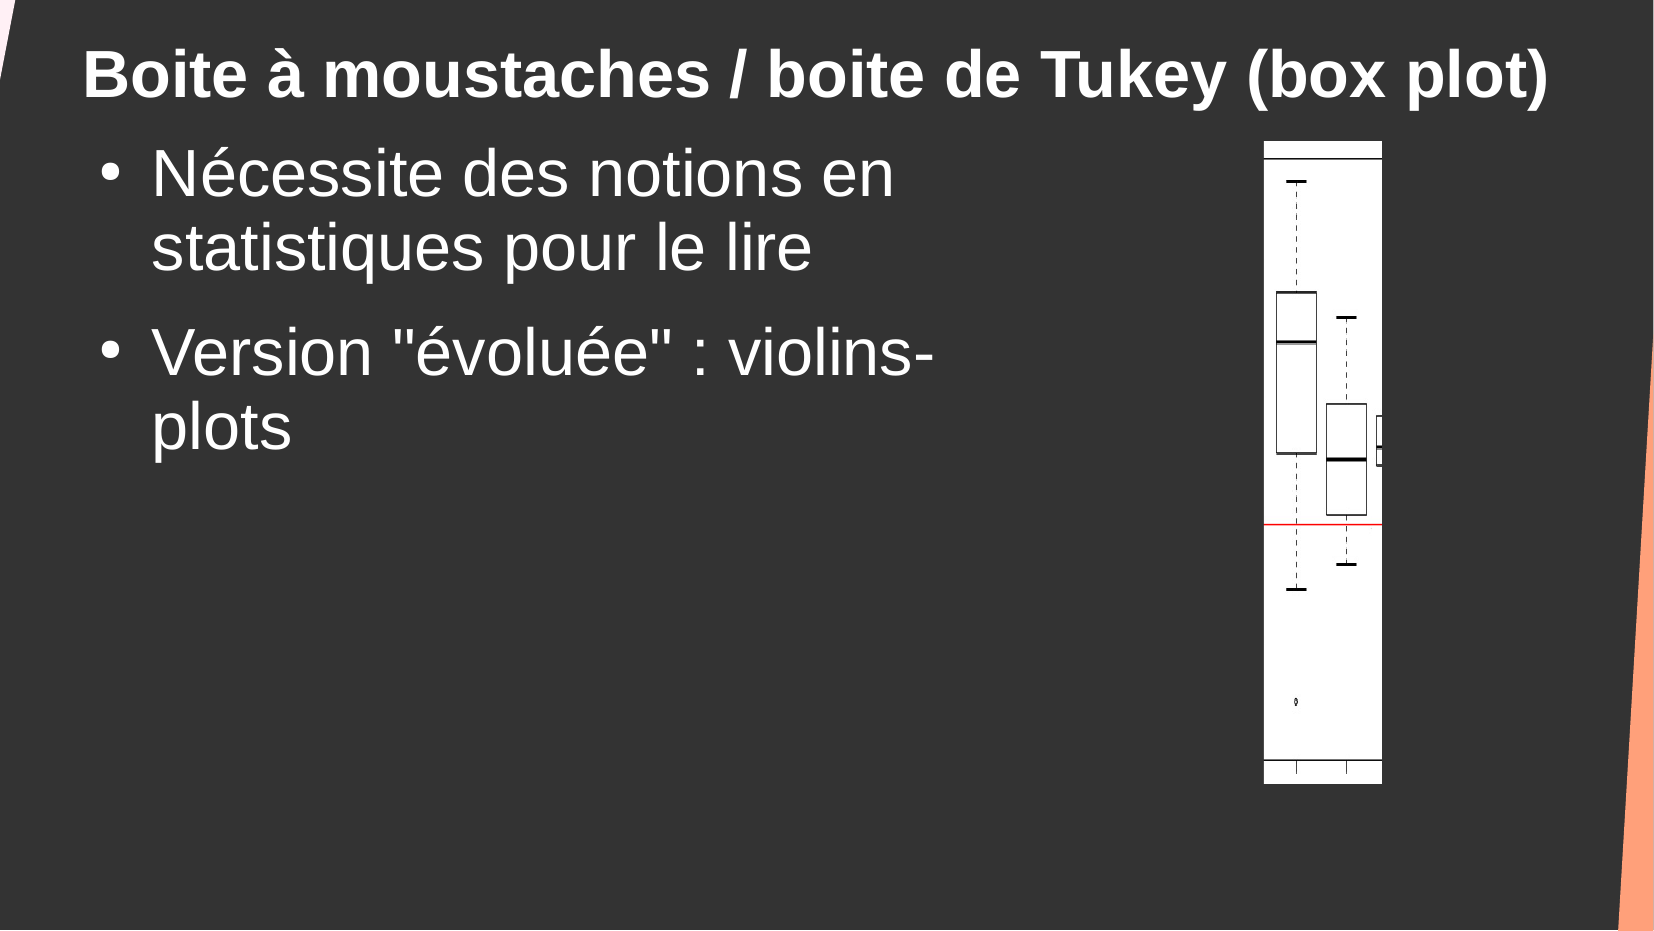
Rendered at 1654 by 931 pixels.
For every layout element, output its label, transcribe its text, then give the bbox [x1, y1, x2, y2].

text_box [0, 0, 16, 80]
title Boite à moustaches / boite de Tukey (box plot) [82, 37, 1571, 115]
text_box [1618, 321, 1654, 931]
list Nécessite des notions en statistiques pour le lire Version "évoluée" : violins-plots [80, 135, 957, 815]
picture [1263, 141, 1382, 784]
